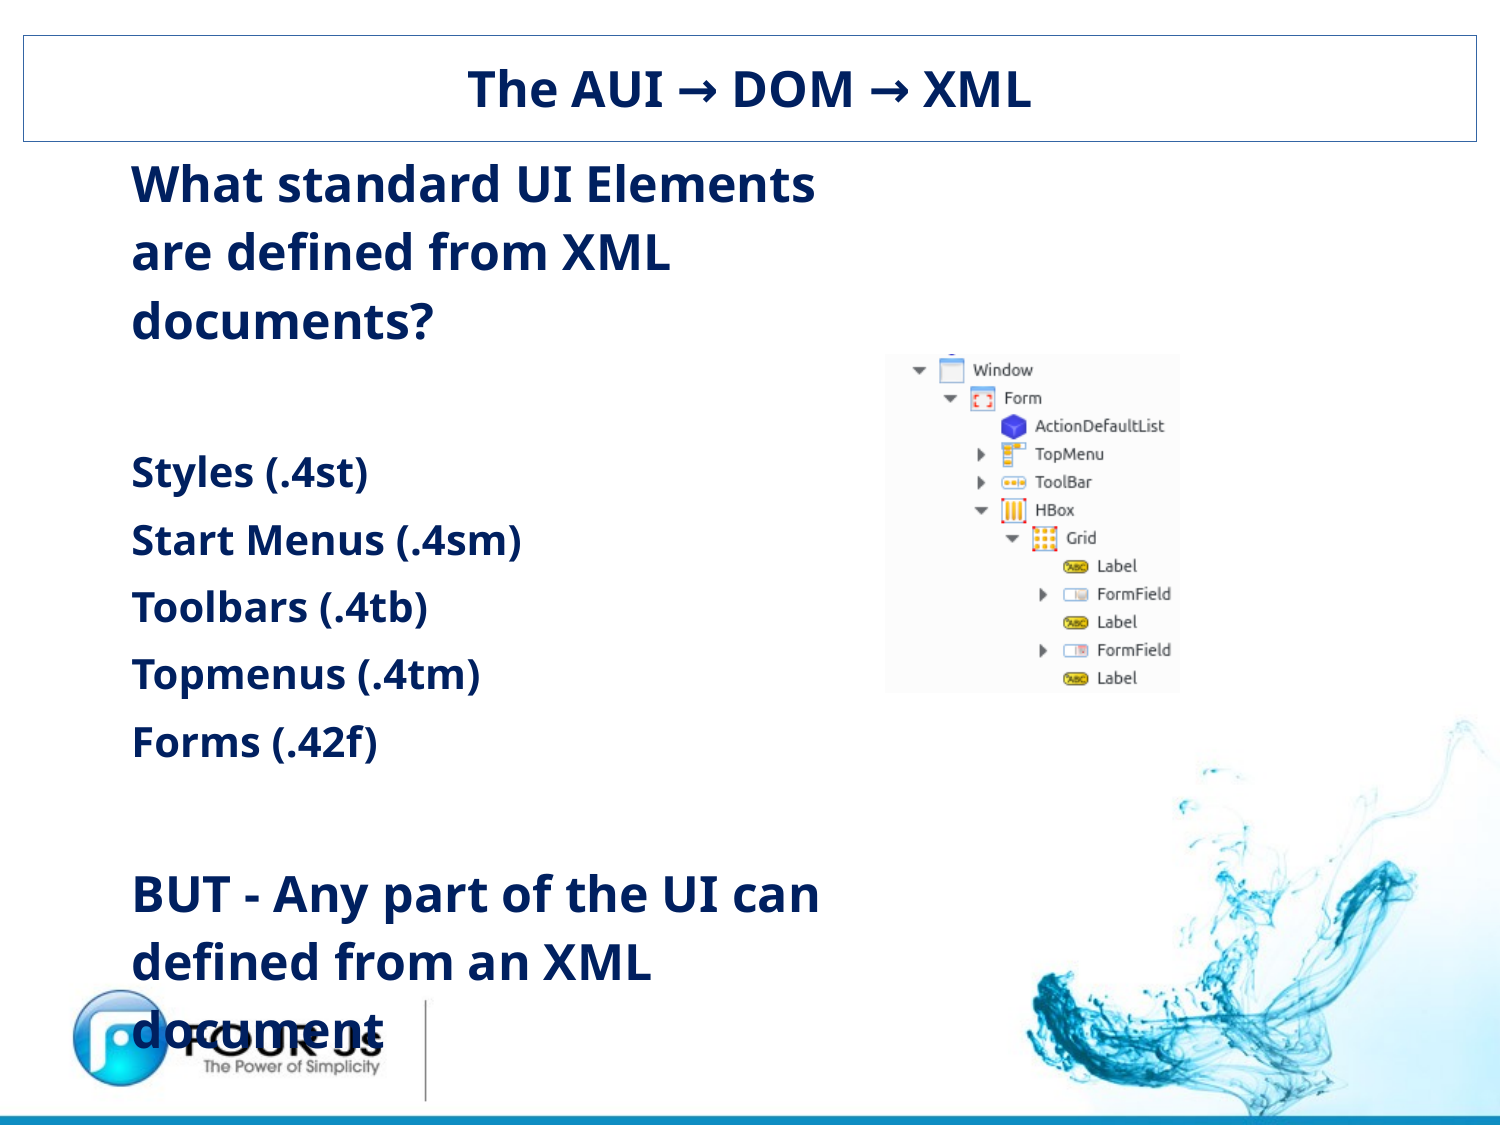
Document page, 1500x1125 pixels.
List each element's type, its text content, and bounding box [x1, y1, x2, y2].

text_box What standard UI Elements are defined from XML documents? Styles (.4st) Start Menus (.4sm) Toolbars (.4tb) Topmenus (.4tm) Forms (.42f) BUT - Any part of the UI can defined from an XML document [116, 141, 910, 986]
picture [0, 0, 1500, 1122]
title The AUI → DOM → XML [23, 35, 1477, 142]
